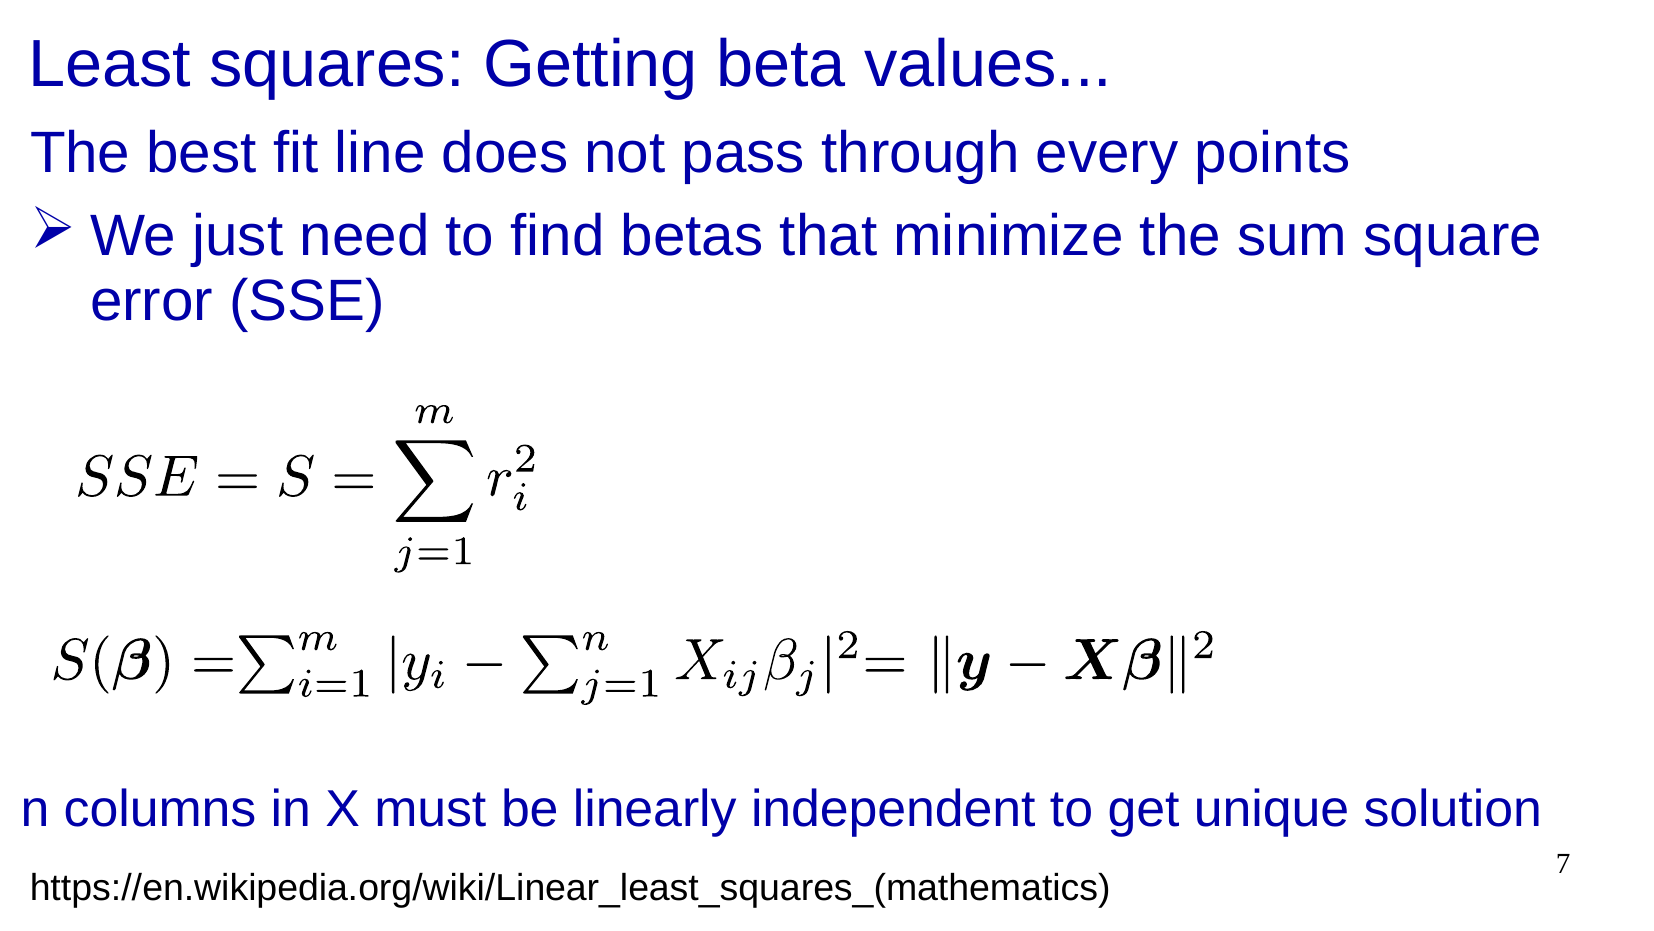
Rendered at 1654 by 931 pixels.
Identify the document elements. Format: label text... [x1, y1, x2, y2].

text_box [50, 630, 1216, 706]
text_box https://en.wikipedia.org/wiki/Linear_least_squares_(mathematics) [15, 858, 1126, 916]
list The best fit line does not pass through every points We just need to find betas that minimize the sum square error (SSE) [30, 120, 1645, 916]
text_box [75, 405, 537, 573]
list n columns in X must be linearly independent to get unique solution [20, 780, 1636, 886]
title Least squares: Getting beta values... [28, 21, 1626, 106]
